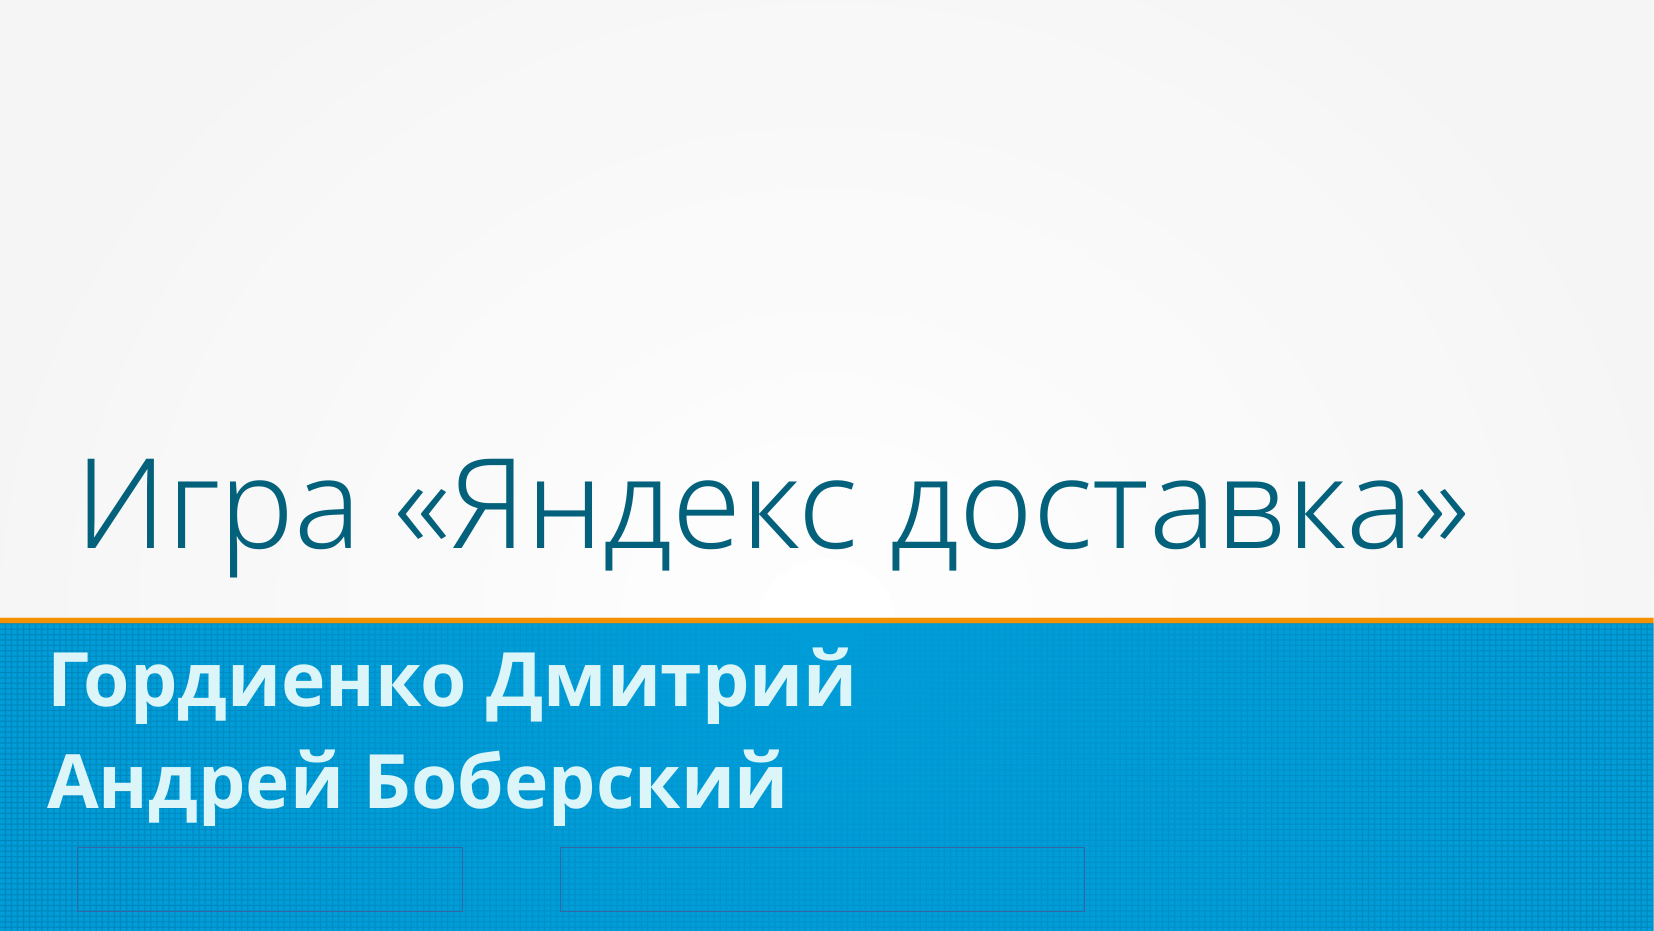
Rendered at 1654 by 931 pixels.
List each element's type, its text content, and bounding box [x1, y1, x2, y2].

subtitle Гордиенко Дмитрий Андрей Боберский [47, 625, 1535, 863]
title Игра «Яндекс доставка» [75, 37, 1564, 586]
picture [0, 0, 1654, 623]
